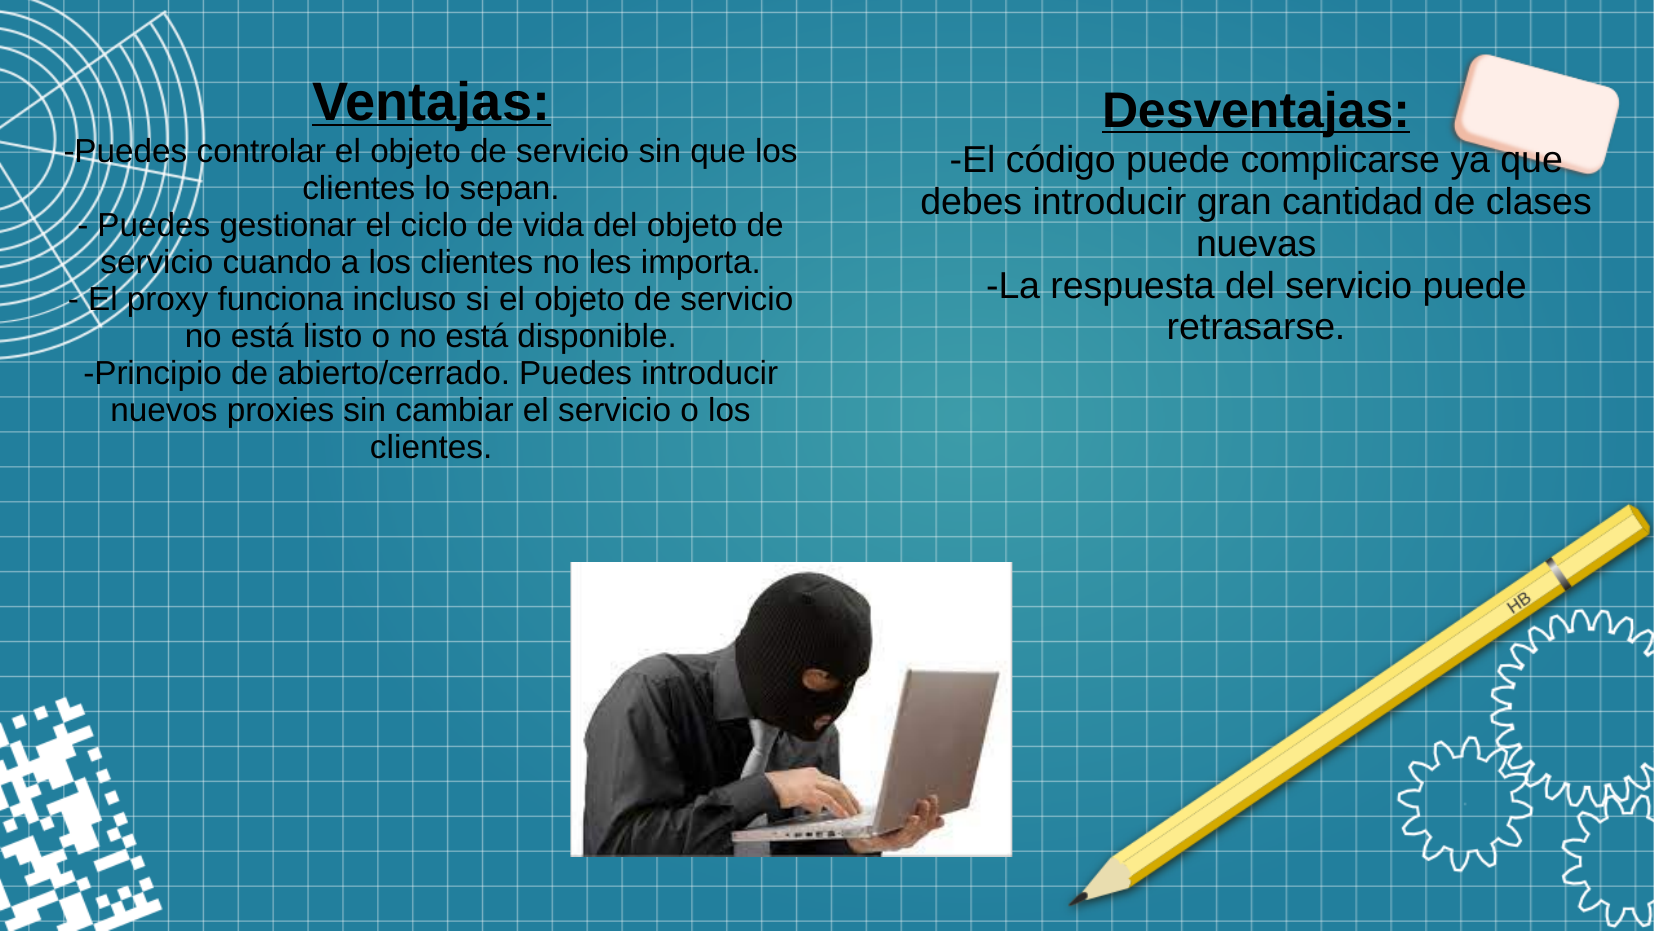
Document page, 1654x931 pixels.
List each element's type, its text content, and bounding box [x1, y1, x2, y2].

text_box Desventajas: -El código puede complicarse ya que debes introducir gran cantidad de clases nuevas -La respuesta del servicio puede retrasarse. [900, 75, 1613, 376]
picture [0, 0, 1654, 931]
text_box Ventajas: -Puedes controlar el objeto de servicio sin que los clientes lo sepan. - Puedes gestionar el ciclo de vida del objeto de servicio cuando a los clientes no les importa. - El proxy funciona incluso si el objeto de servicio no está listo o no está disponible. -Principio de abierto/cerrado. Puedes introducir nuevos proxies sin cambiar el servicio o los clientes. [37, 64, 826, 488]
